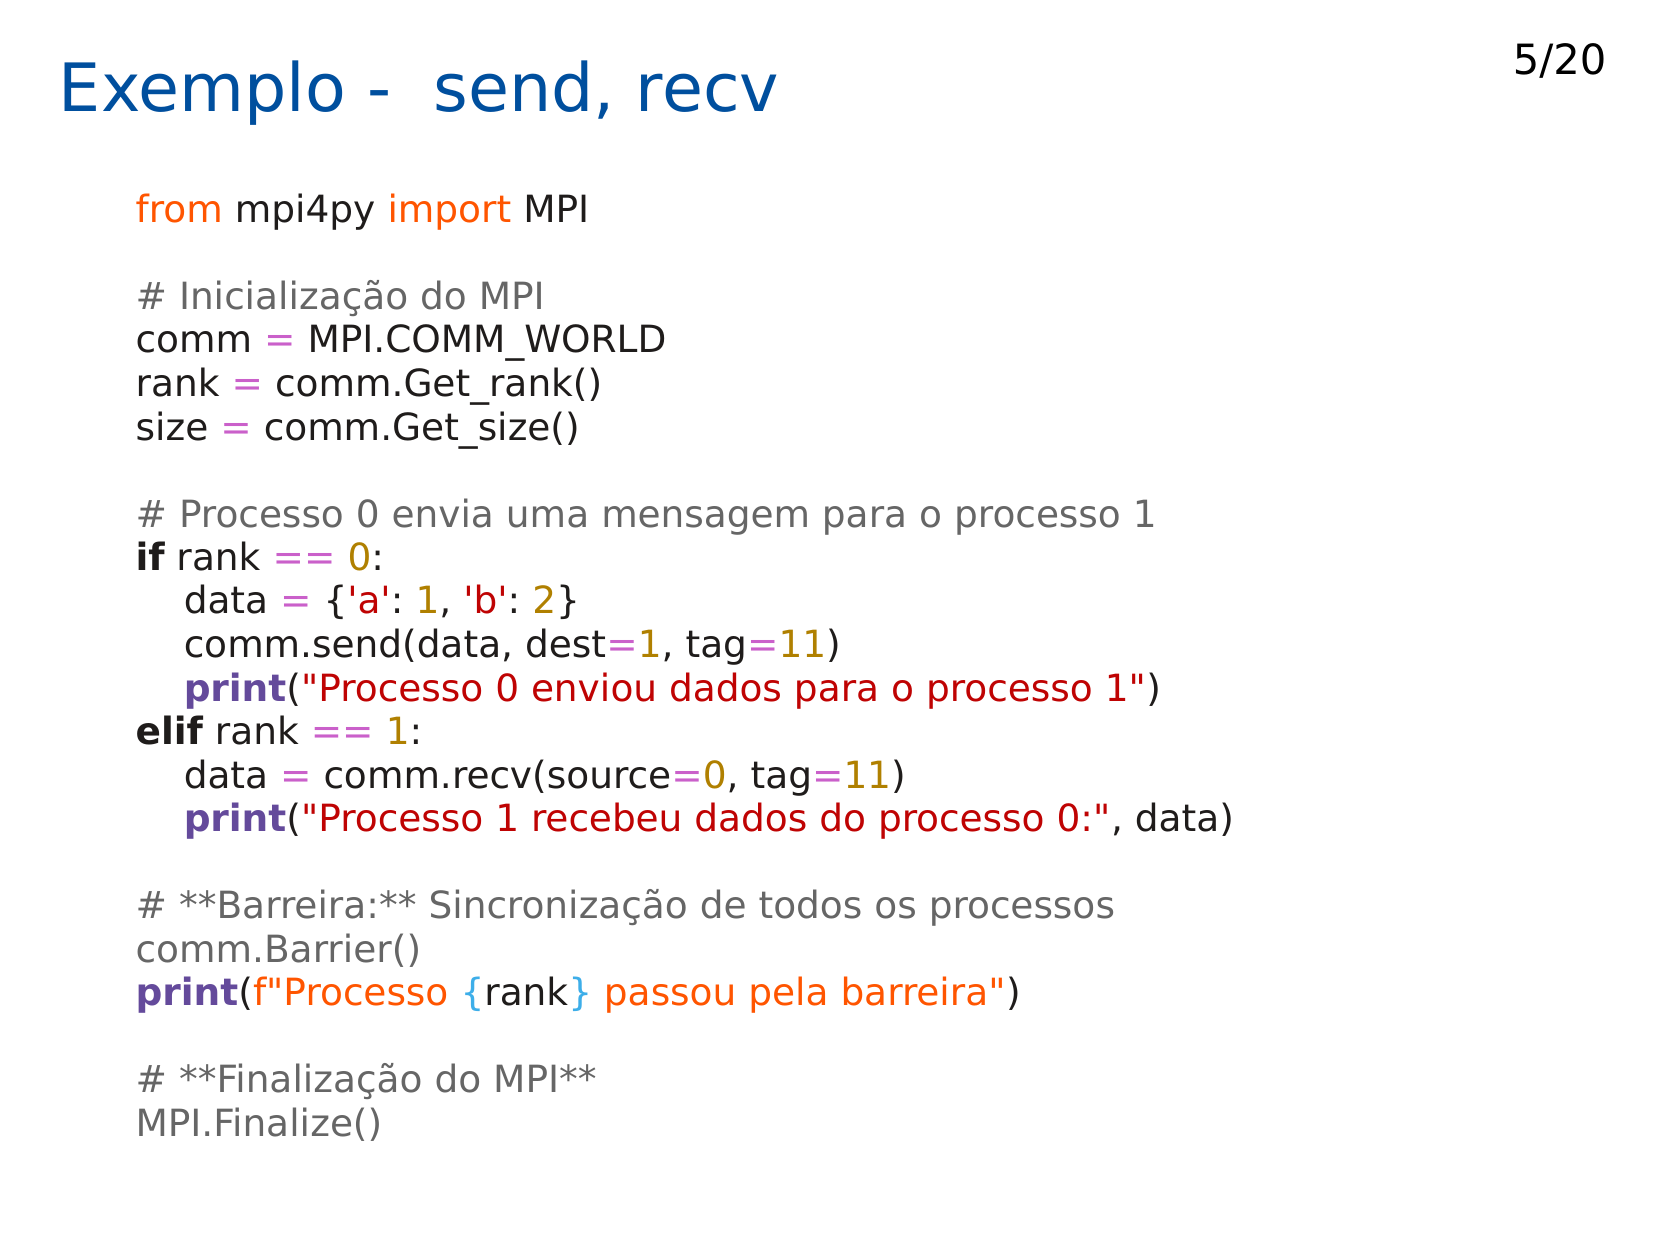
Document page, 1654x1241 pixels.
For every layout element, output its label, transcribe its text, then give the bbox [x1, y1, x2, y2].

text_box from mpi4py import MPI # Inicialização do MPI comm = MPI.COMM_WORLD rank = comm.Get_rank() size = comm.Get_size() # Processo 0 envia uma mensagem para o processo 1 if rank == 0: data = {'a': 1, 'b': 2} comm.send(data, dest=1, tag=11) print("Processo 0 enviou dados para o processo 1") elif rank == 1: data = comm.recv(source=0, tag=11) print("Processo 1 recebeu dados do processo 0:", data) # **Barreira:** Sincronização de todos os processos comm.Barrier() print(f"Processo {rank} passou pela barreira") # **Finalização do MPI** MPI.Finalize() [120, 180, 1566, 1153]
title Exemplo - send, recv [59, 29, 1506, 148]
